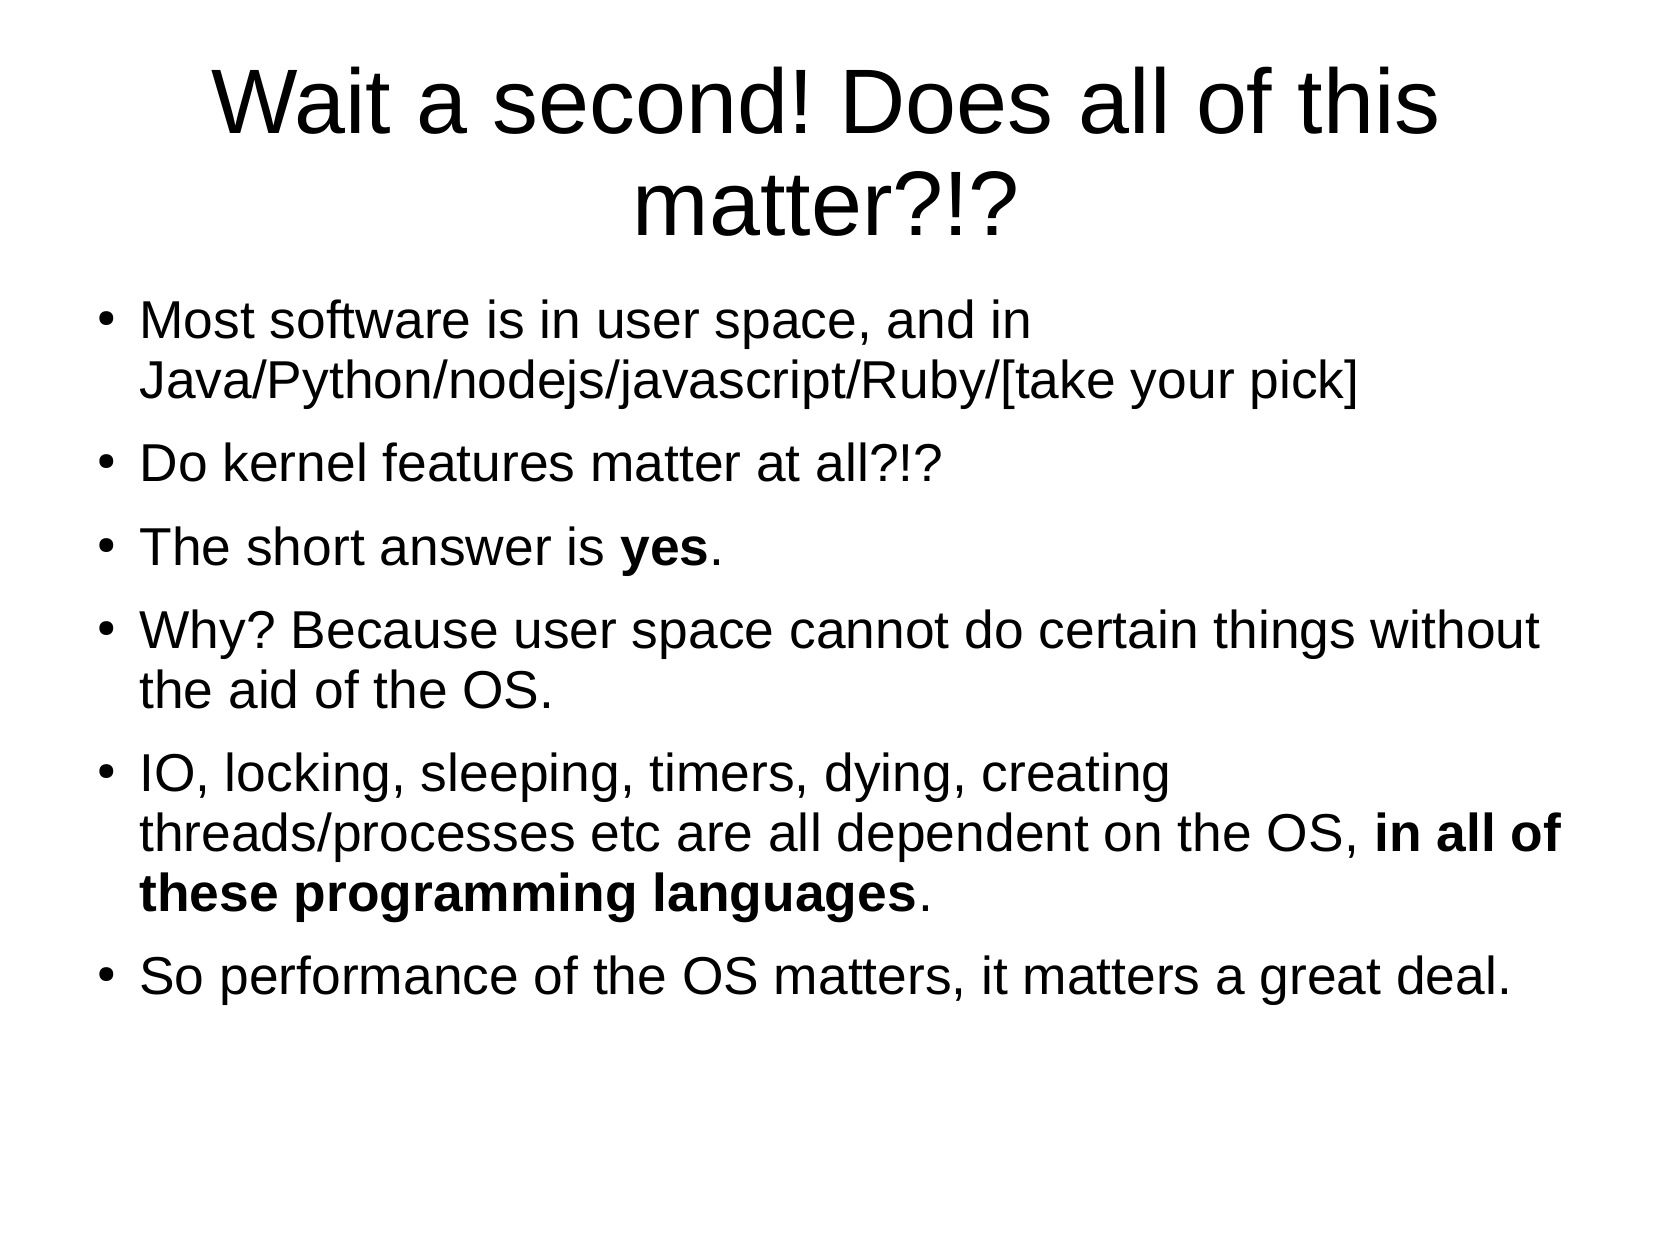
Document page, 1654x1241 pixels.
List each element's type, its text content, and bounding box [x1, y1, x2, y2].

title Wait a second! Does all of this matter?!? [82, 49, 1571, 257]
list Most software is in user space, and in Java/Python/nodejs/javascript/Ruby/[take your pick] Do kernel features matter at all?!? The short answer is yes. Why? Because user space cannot do certain things without the aid of the OS. IO, locking, sleeping, timers, dying, creating threads/processes etc are all dependent on the OS, in all of these programming languages. So performance of the OS matters, it matters a great deal. [82, 290, 1571, 1010]
